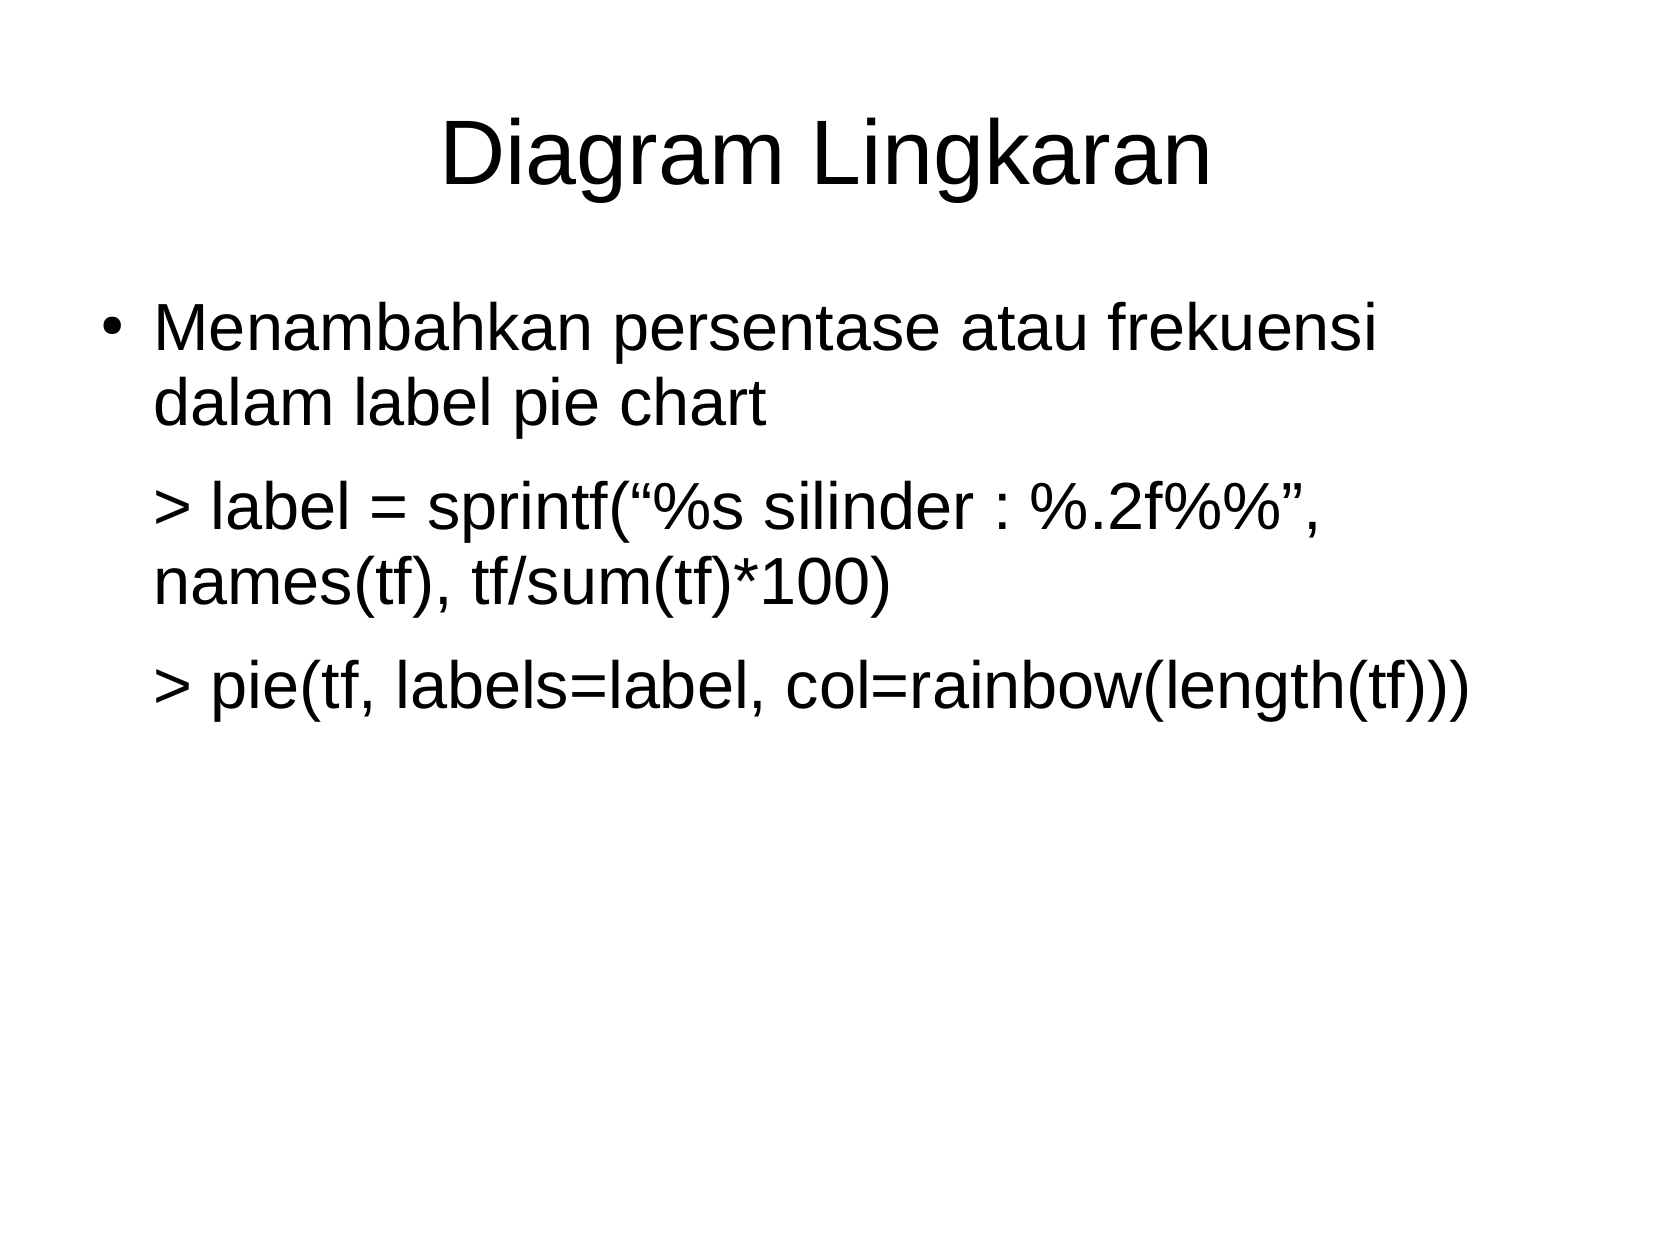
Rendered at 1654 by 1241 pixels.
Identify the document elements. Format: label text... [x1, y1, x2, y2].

list Menambahkan persentase atau frekuensi dalam label pie chart > label = sprintf(“%s silinder : %.2f%%”, names(tf), tf/sum(tf)*100) > pie(tf, labels=label, col=rainbow(length(tf))) [82, 290, 1571, 1010]
title Diagram Lingkaran [82, 49, 1571, 257]
